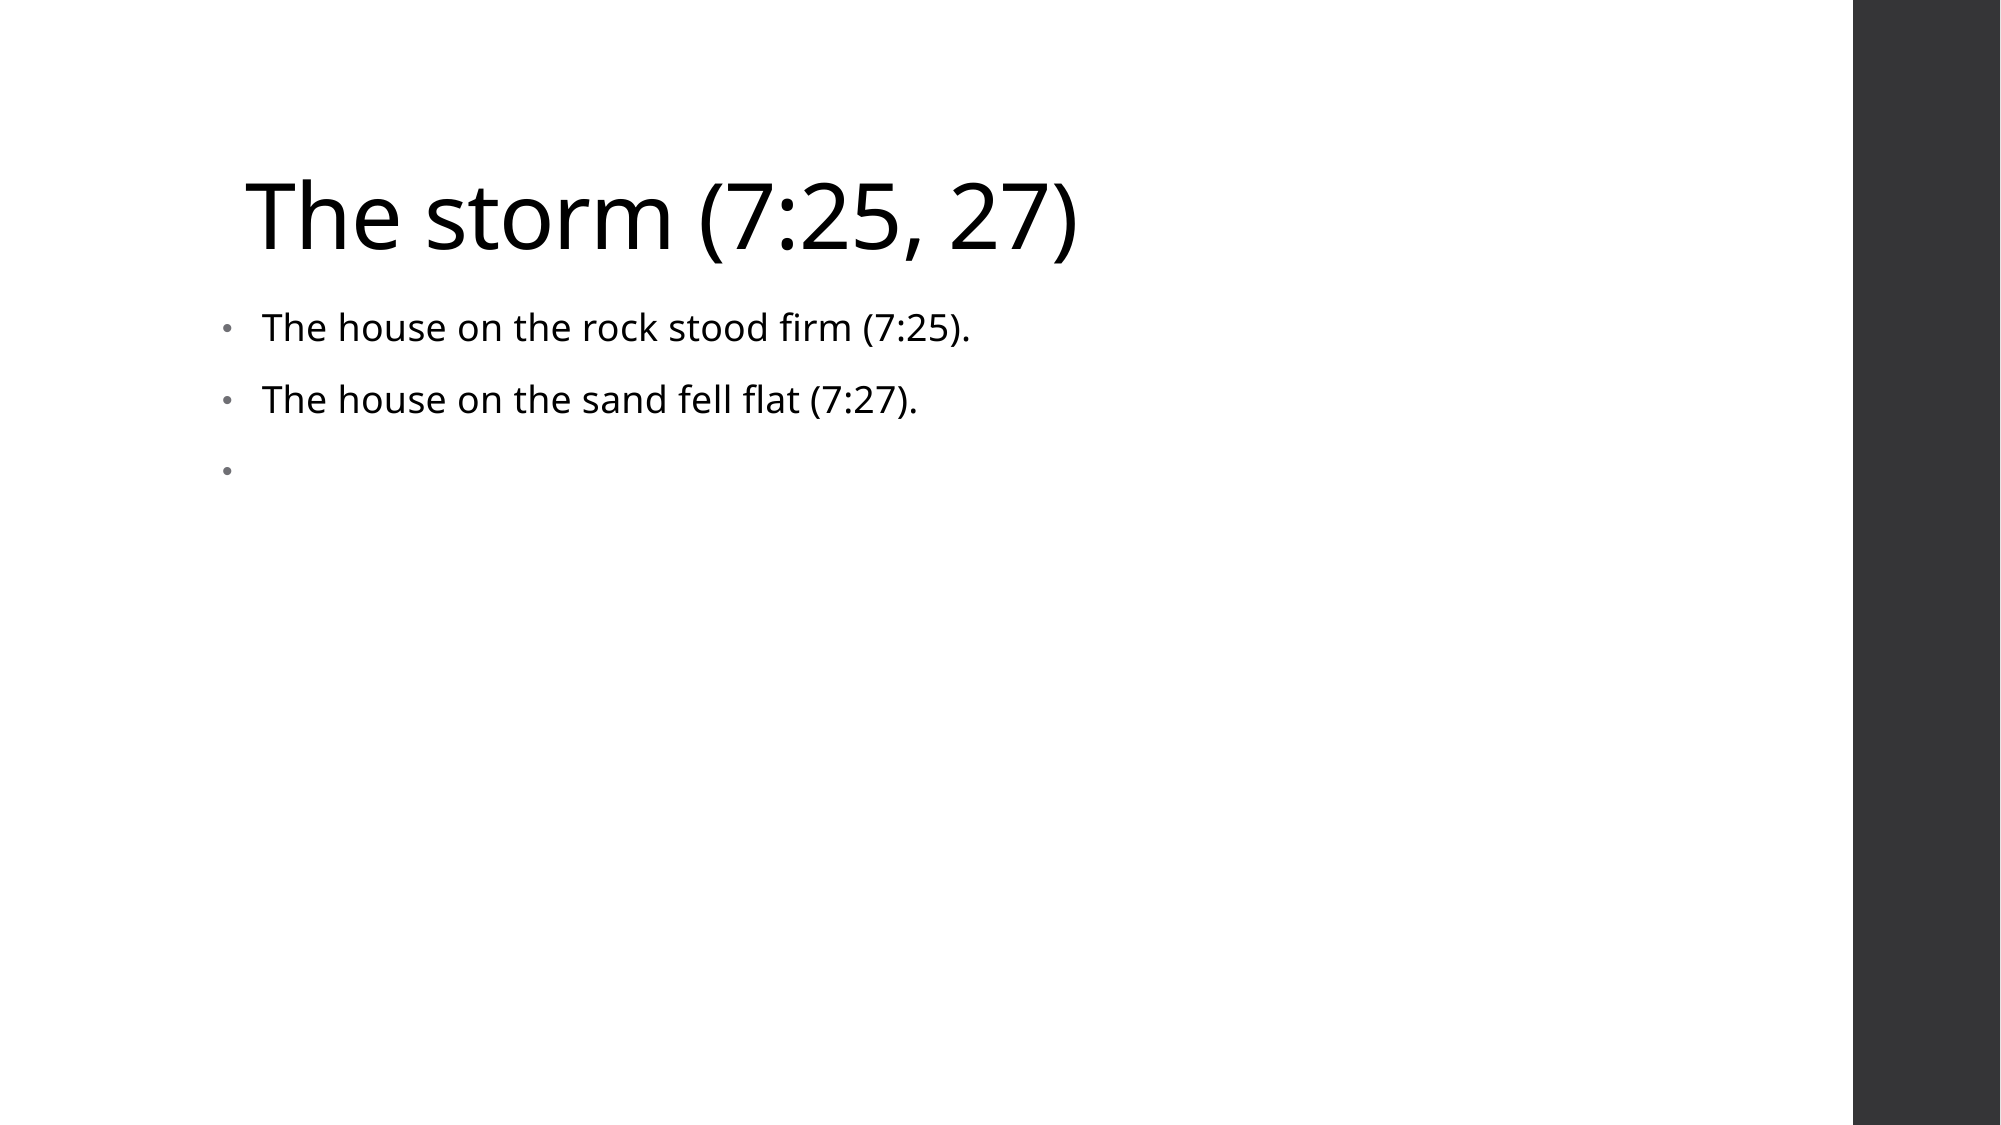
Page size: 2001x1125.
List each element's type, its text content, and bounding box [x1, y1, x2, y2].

list The house on the rock stood firm (7:25). The house on the sand fell flat (7:27). [206, 299, 1617, 1014]
title The storm (7:25, 27) [206, 60, 1797, 278]
